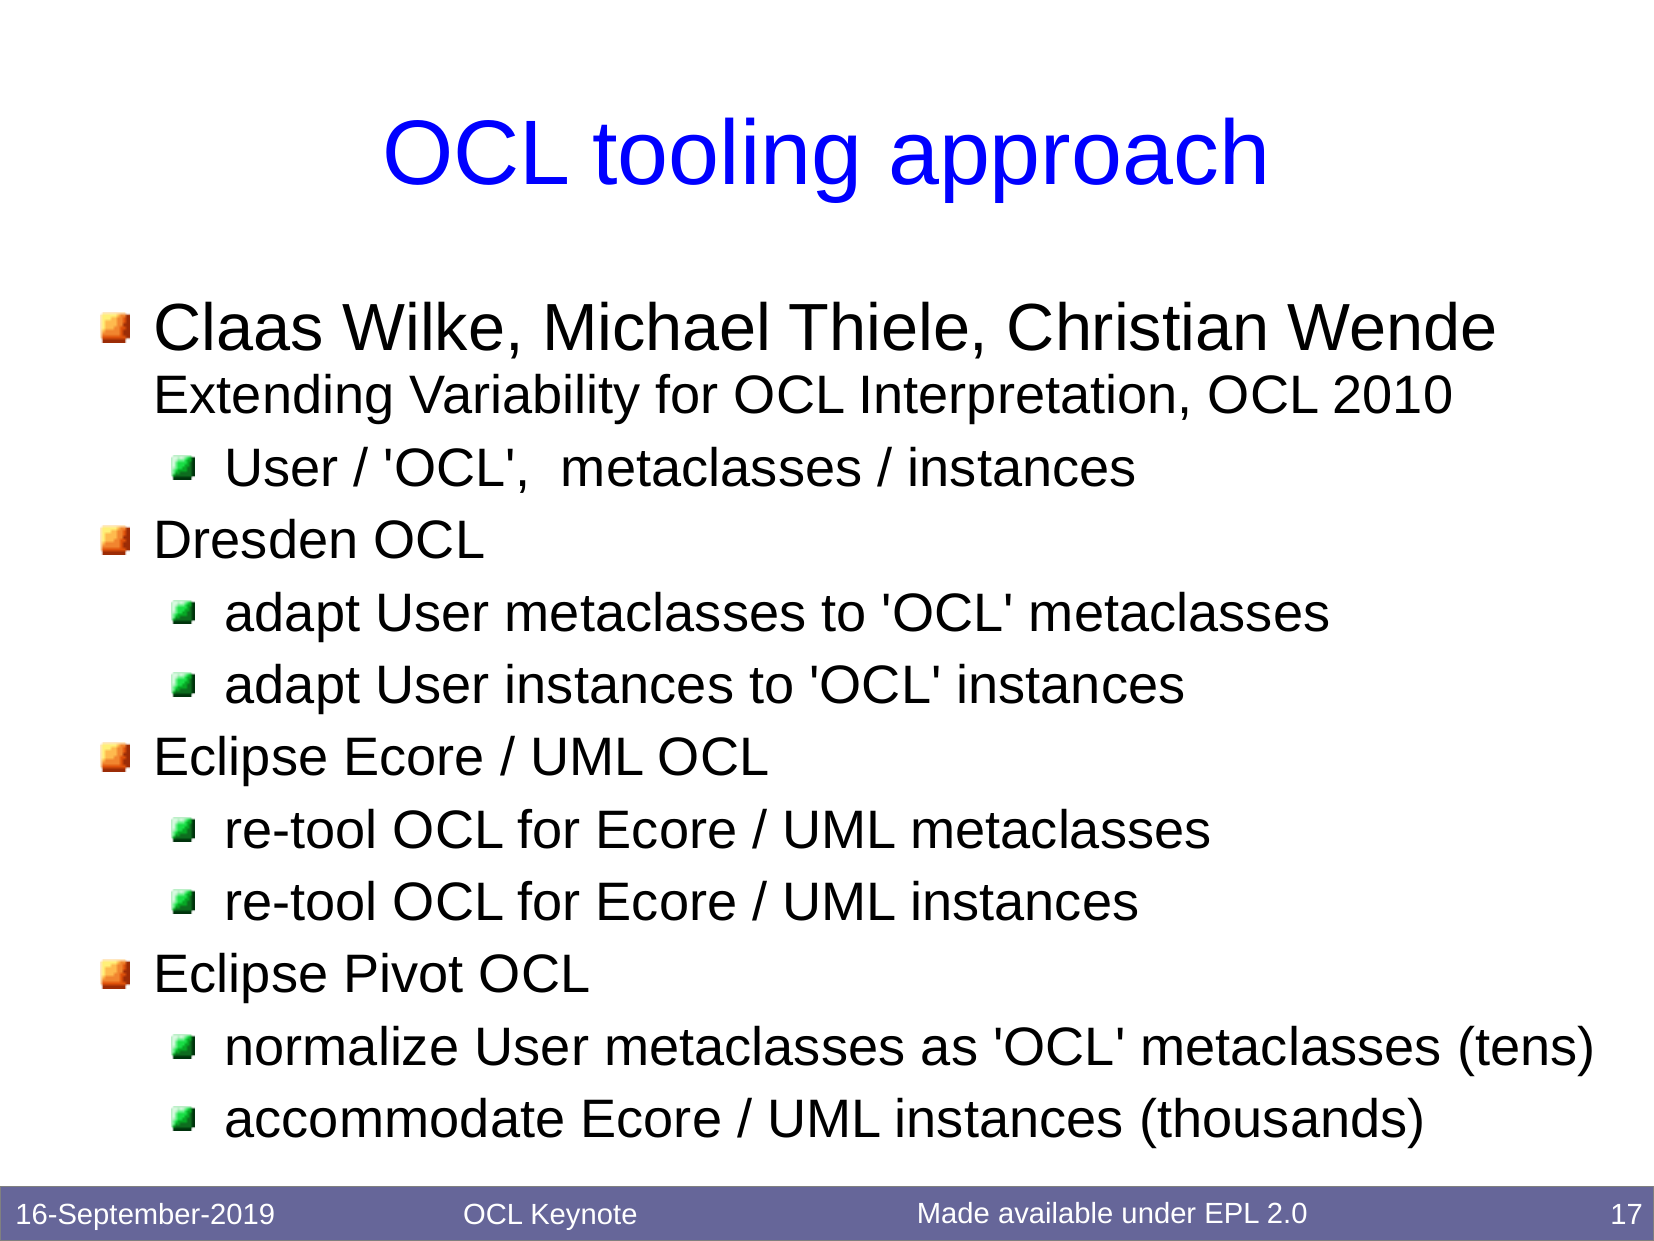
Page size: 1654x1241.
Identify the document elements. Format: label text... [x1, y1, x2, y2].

list Claas Wilke, Michael Thiele, Christian Wende Extending Variability for OCL Interpretation, OCL 2010 User / 'OCL', metaclasses / instances Dresden OCL adapt User metaclasses to 'OCL' metaclasses adapt User instances to 'OCL' instances Eclipse Ecore / UML OCL re-tool OCL for Ecore / UML metaclasses re-tool OCL for Ecore / UML instances Eclipse Pivot OCL normalize User metaclasses as 'OCL' metaclasses (tens) accommodate Ecore / UML instances (thousands) [82, 290, 1622, 1174]
title OCL tooling approach [82, 49, 1571, 257]
